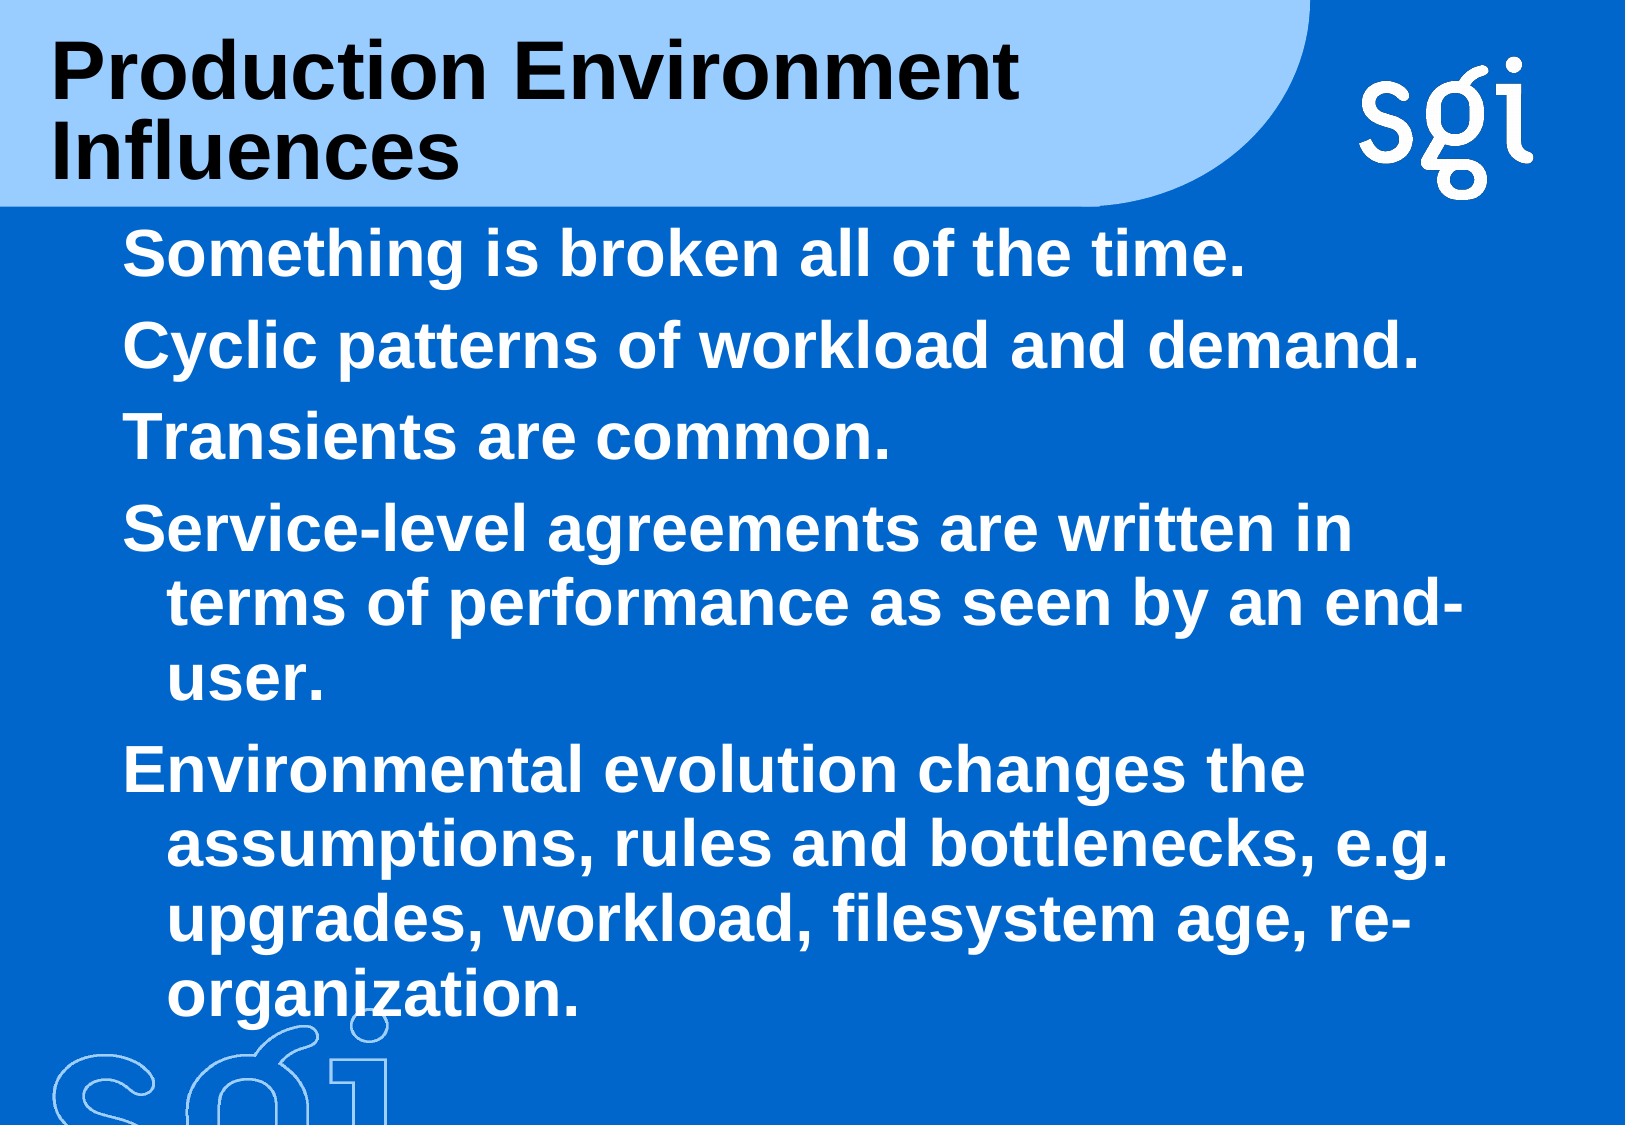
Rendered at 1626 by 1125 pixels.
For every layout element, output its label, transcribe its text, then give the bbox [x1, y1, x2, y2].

title Production Environment Influences [36, 24, 1318, 208]
list Something is broken all of the time. Cyclic patterns of workload and demand. Transients are common. Service-level agreements are written in terms of performance as seen by an end-user. Environmental evolution changes the assumptions, rules and bottlenecks, e.g. upgrades, workload, filesystem age, re-organization. [90, 209, 1521, 1090]
